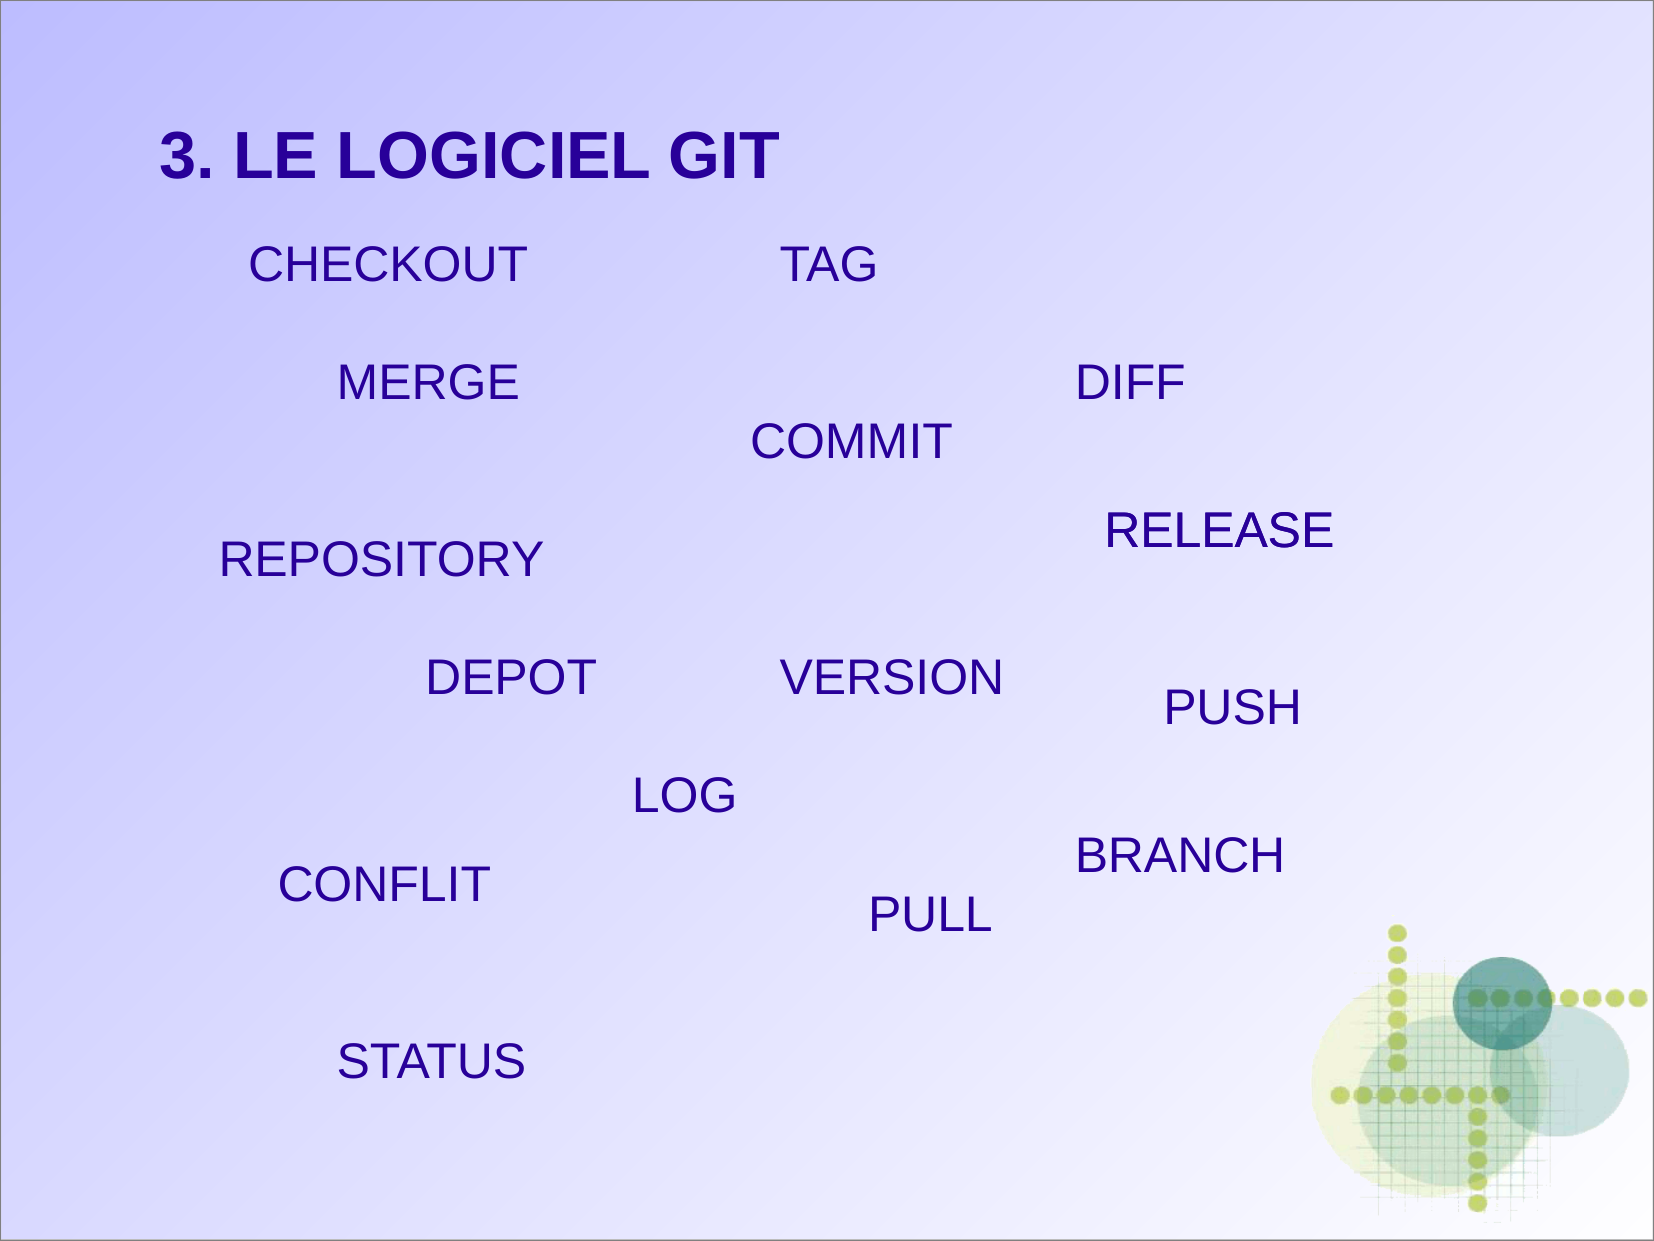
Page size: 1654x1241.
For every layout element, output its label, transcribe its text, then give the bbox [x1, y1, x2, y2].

list RELEASE [1033, 501, 1565, 591]
list STATUS [265, 1033, 798, 1123]
list REPOSITORY [147, 531, 680, 621]
list CHECKOUT [177, 236, 708, 325]
list COMMIT [679, 413, 1211, 502]
list MERGE [265, 354, 798, 443]
list PULL [797, 885, 1329, 975]
picture [1299, 915, 1654, 1241]
list CONFLIT [206, 856, 739, 945]
list 3. LE LOGICIEL GIT [88, 118, 1577, 237]
list BRANCH [1003, 826, 1536, 916]
list DIFF [1003, 354, 1536, 443]
list TAG [708, 236, 1241, 325]
list LOG [561, 767, 1093, 857]
list VERSION [708, 649, 1241, 739]
list PUSH [1092, 679, 1625, 768]
list DEPOT [354, 649, 708, 739]
